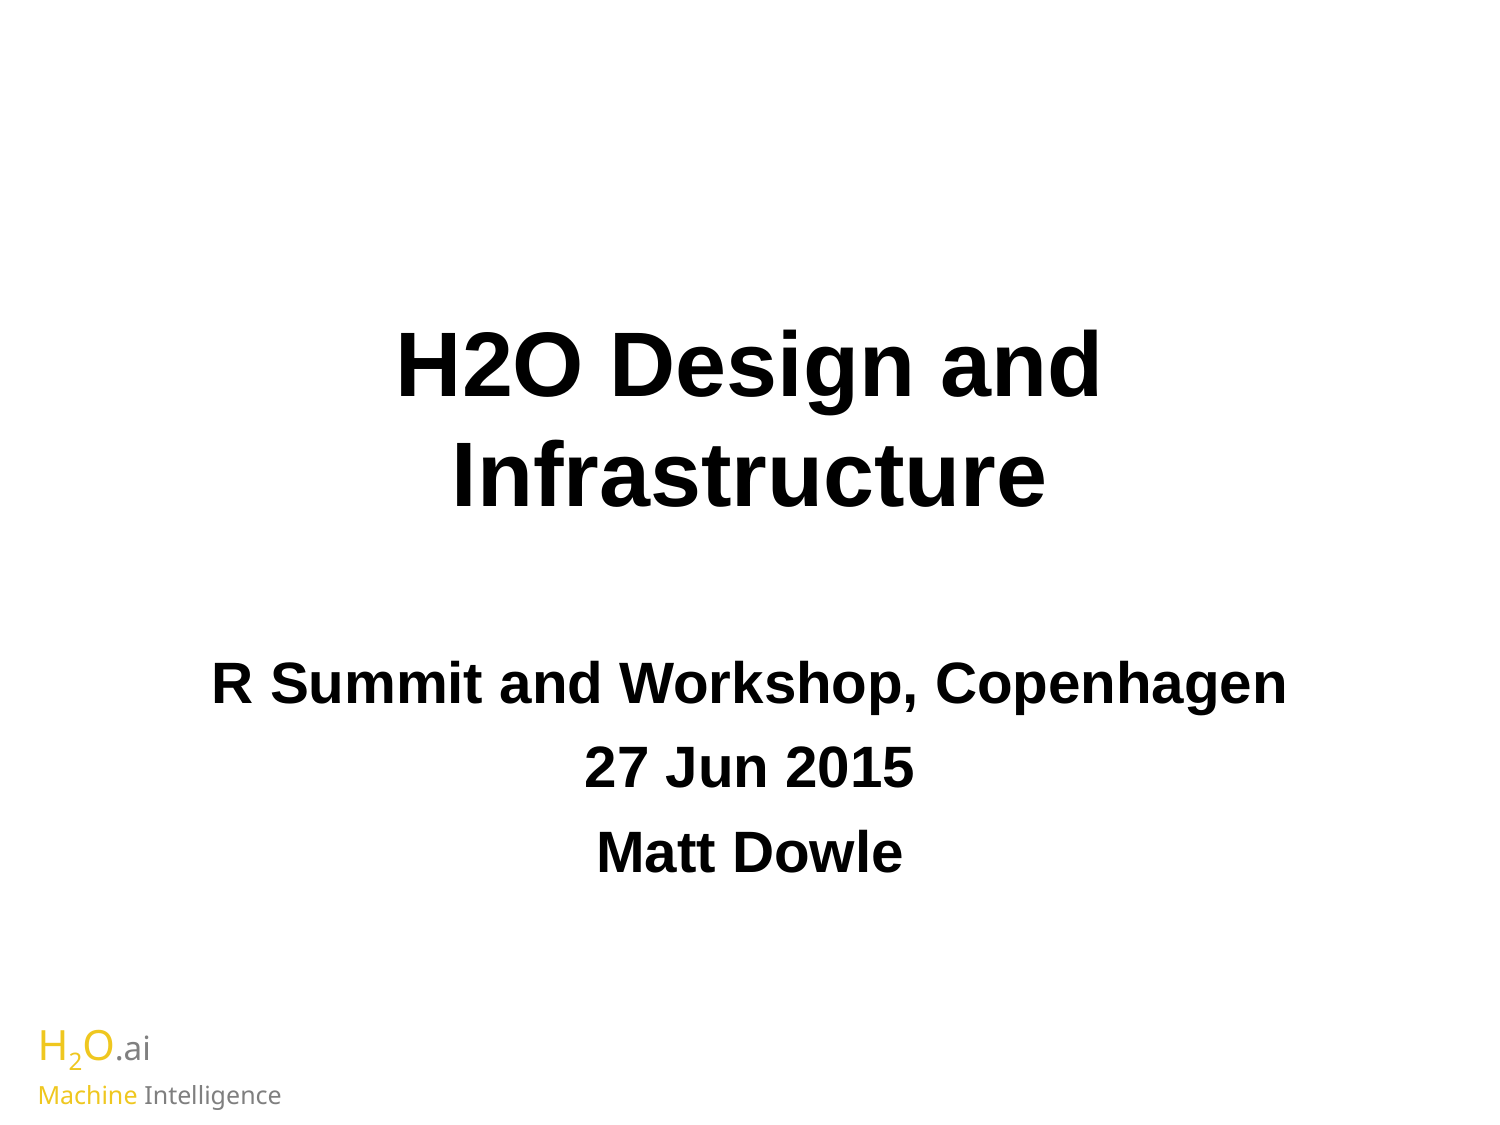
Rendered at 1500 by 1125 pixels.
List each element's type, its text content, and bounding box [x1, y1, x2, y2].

list R Summit and Workshop, Copenhagen 27 Jun 2015 Matt Dowle [120, 637, 1381, 925]
title H2O Design and Infrastructure [112, 349, 1388, 591]
